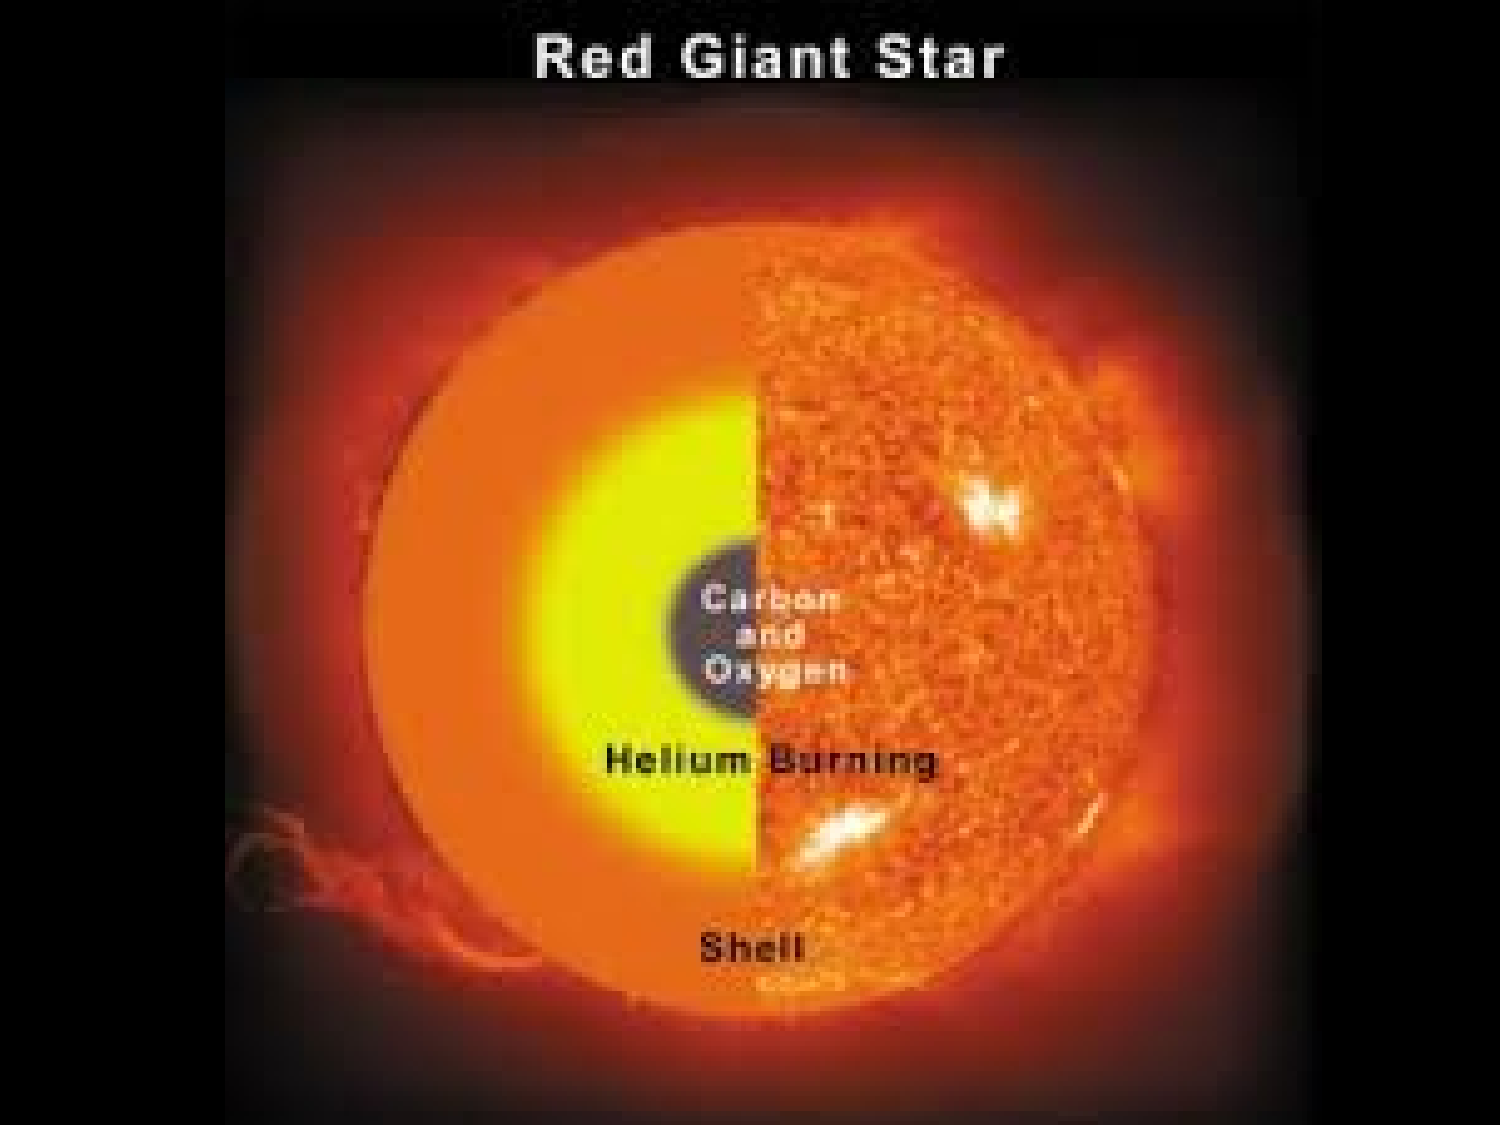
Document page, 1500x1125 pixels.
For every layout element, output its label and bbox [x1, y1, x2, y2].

picture [225, 0, 1322, 1125]
